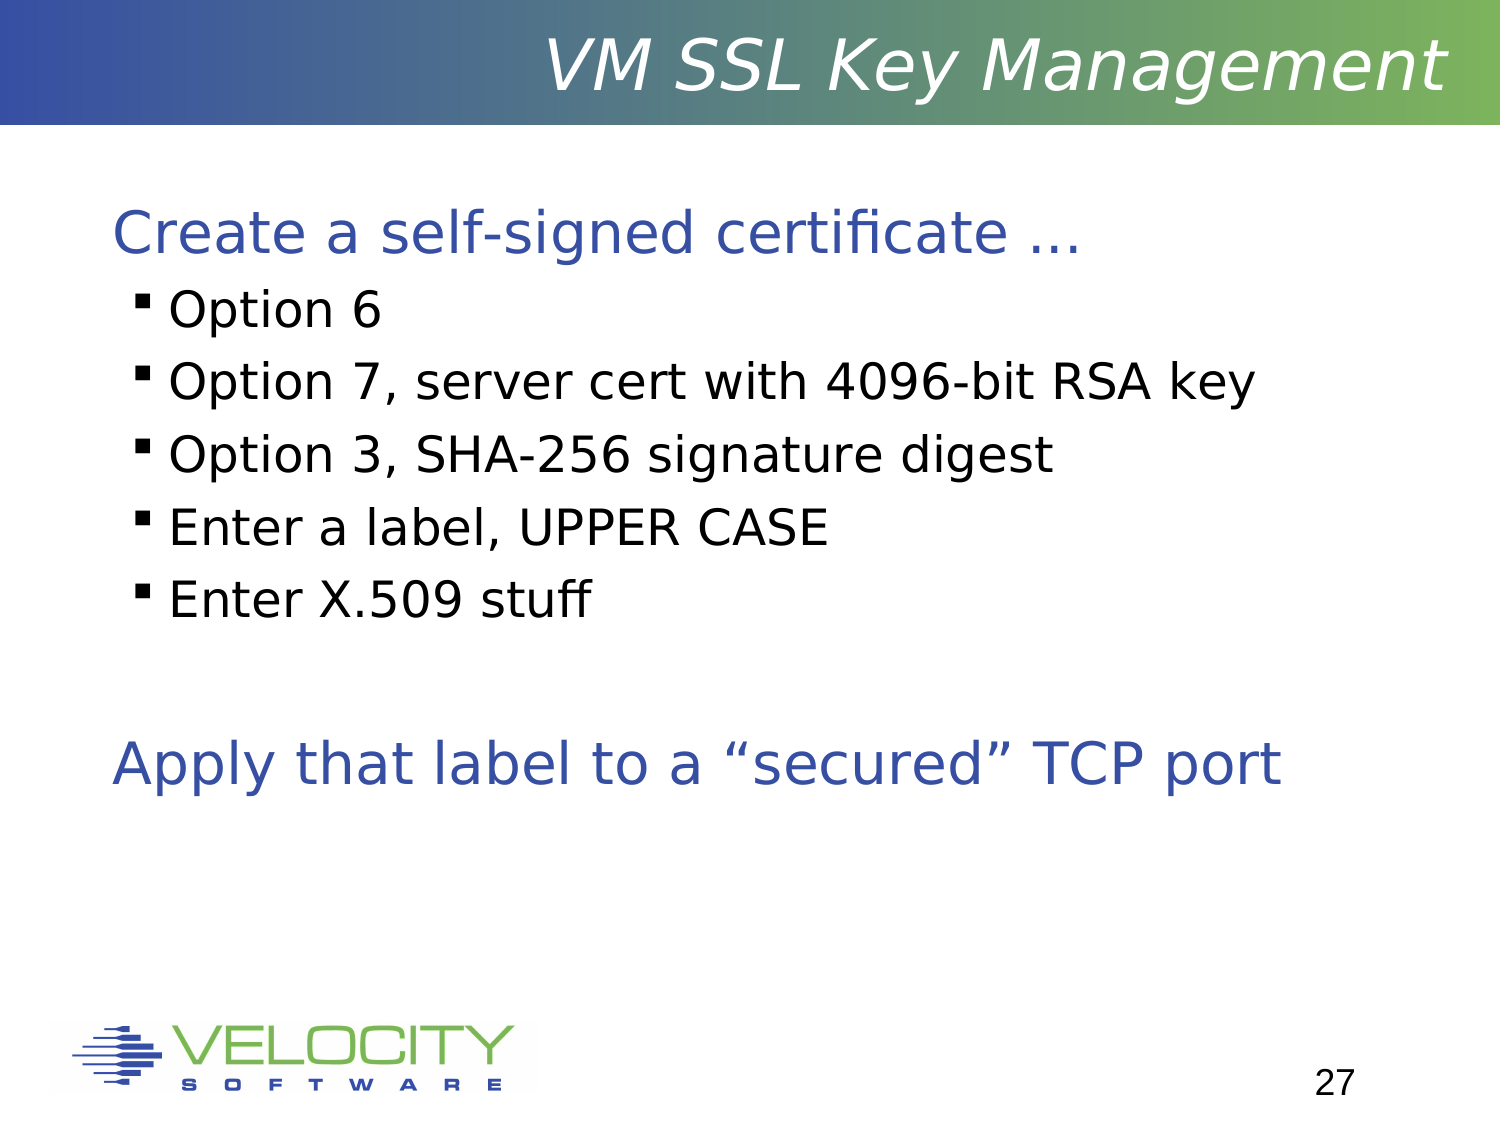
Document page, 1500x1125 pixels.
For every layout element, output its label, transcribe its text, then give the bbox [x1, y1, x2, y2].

title VM SSL Key Management [62, 12, 1463, 113]
picture [50, 1021, 538, 1094]
list Create a self-signed certificate ... Option 6 Option 7, server cert with 4096-bit RSA key Option 3, SHA-256 signature digest Enter a label, UPPER CASE Enter X.509 stuff Apply that label to a “secured” TCP port [70, 187, 1438, 988]
